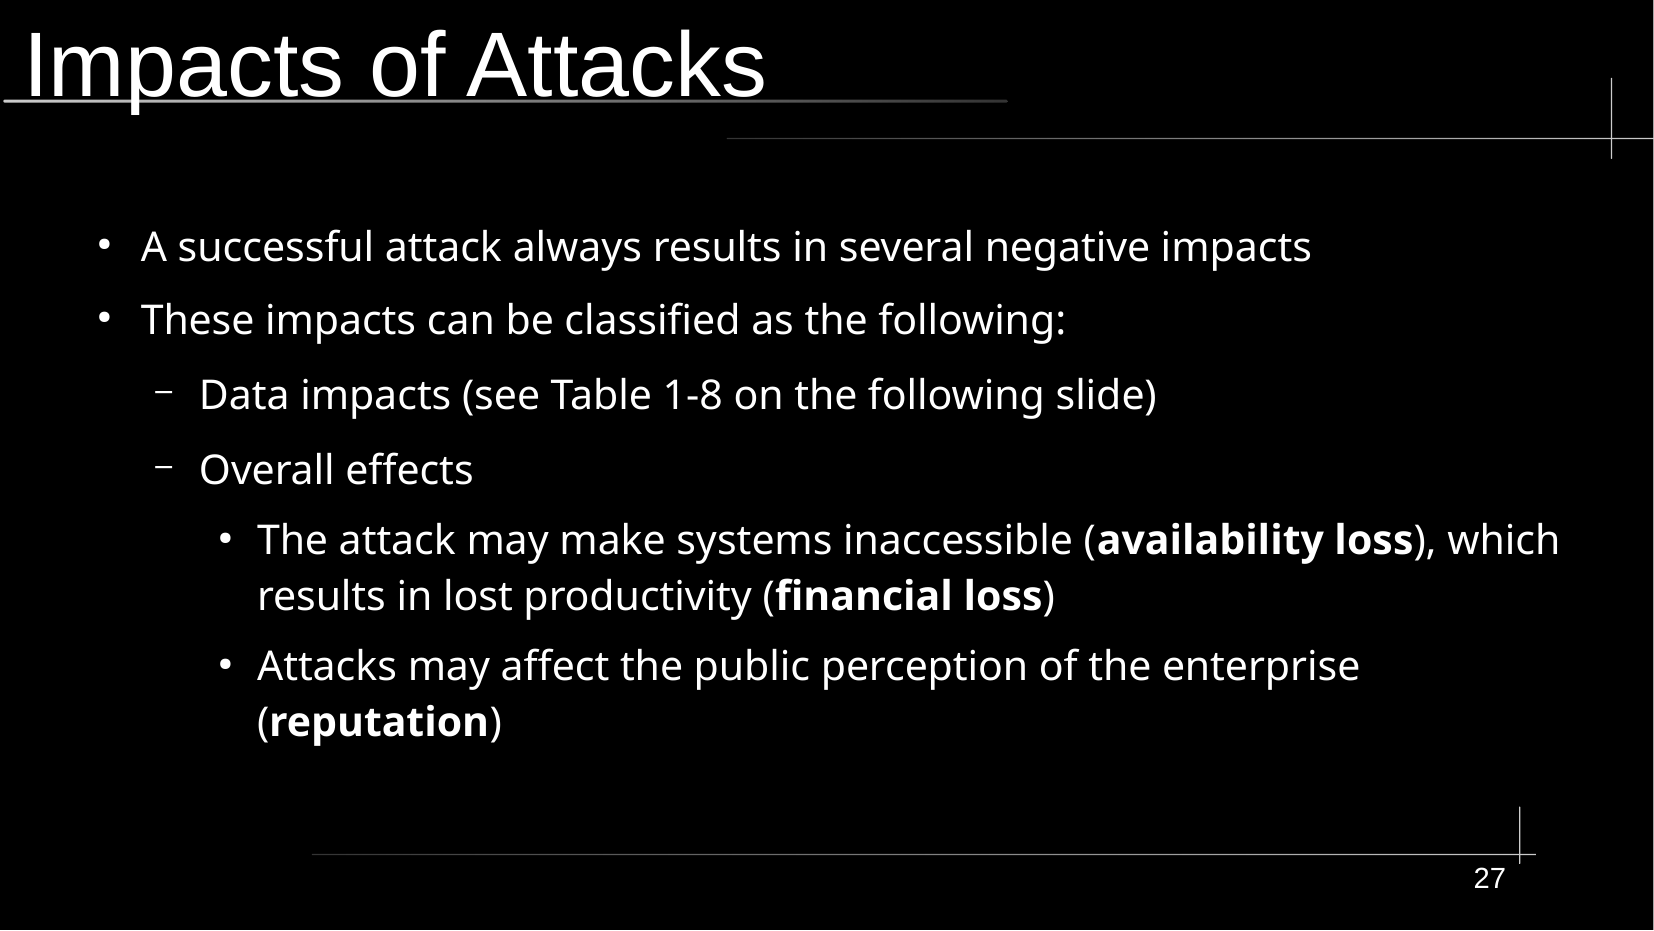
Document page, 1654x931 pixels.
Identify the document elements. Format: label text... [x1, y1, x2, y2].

list A successful attack always results in several negative impacts These impacts can be classified as the following: Data impacts (see Table 1-8 on the following slide) Overall effects The attack may make systems inaccessible (availability loss), which results in lost productivity (financial loss) Attacks may affect the public perception of the enterprise (reputation) [82, 217, 1571, 758]
title Impacts of Attacks [23, 11, 1589, 119]
